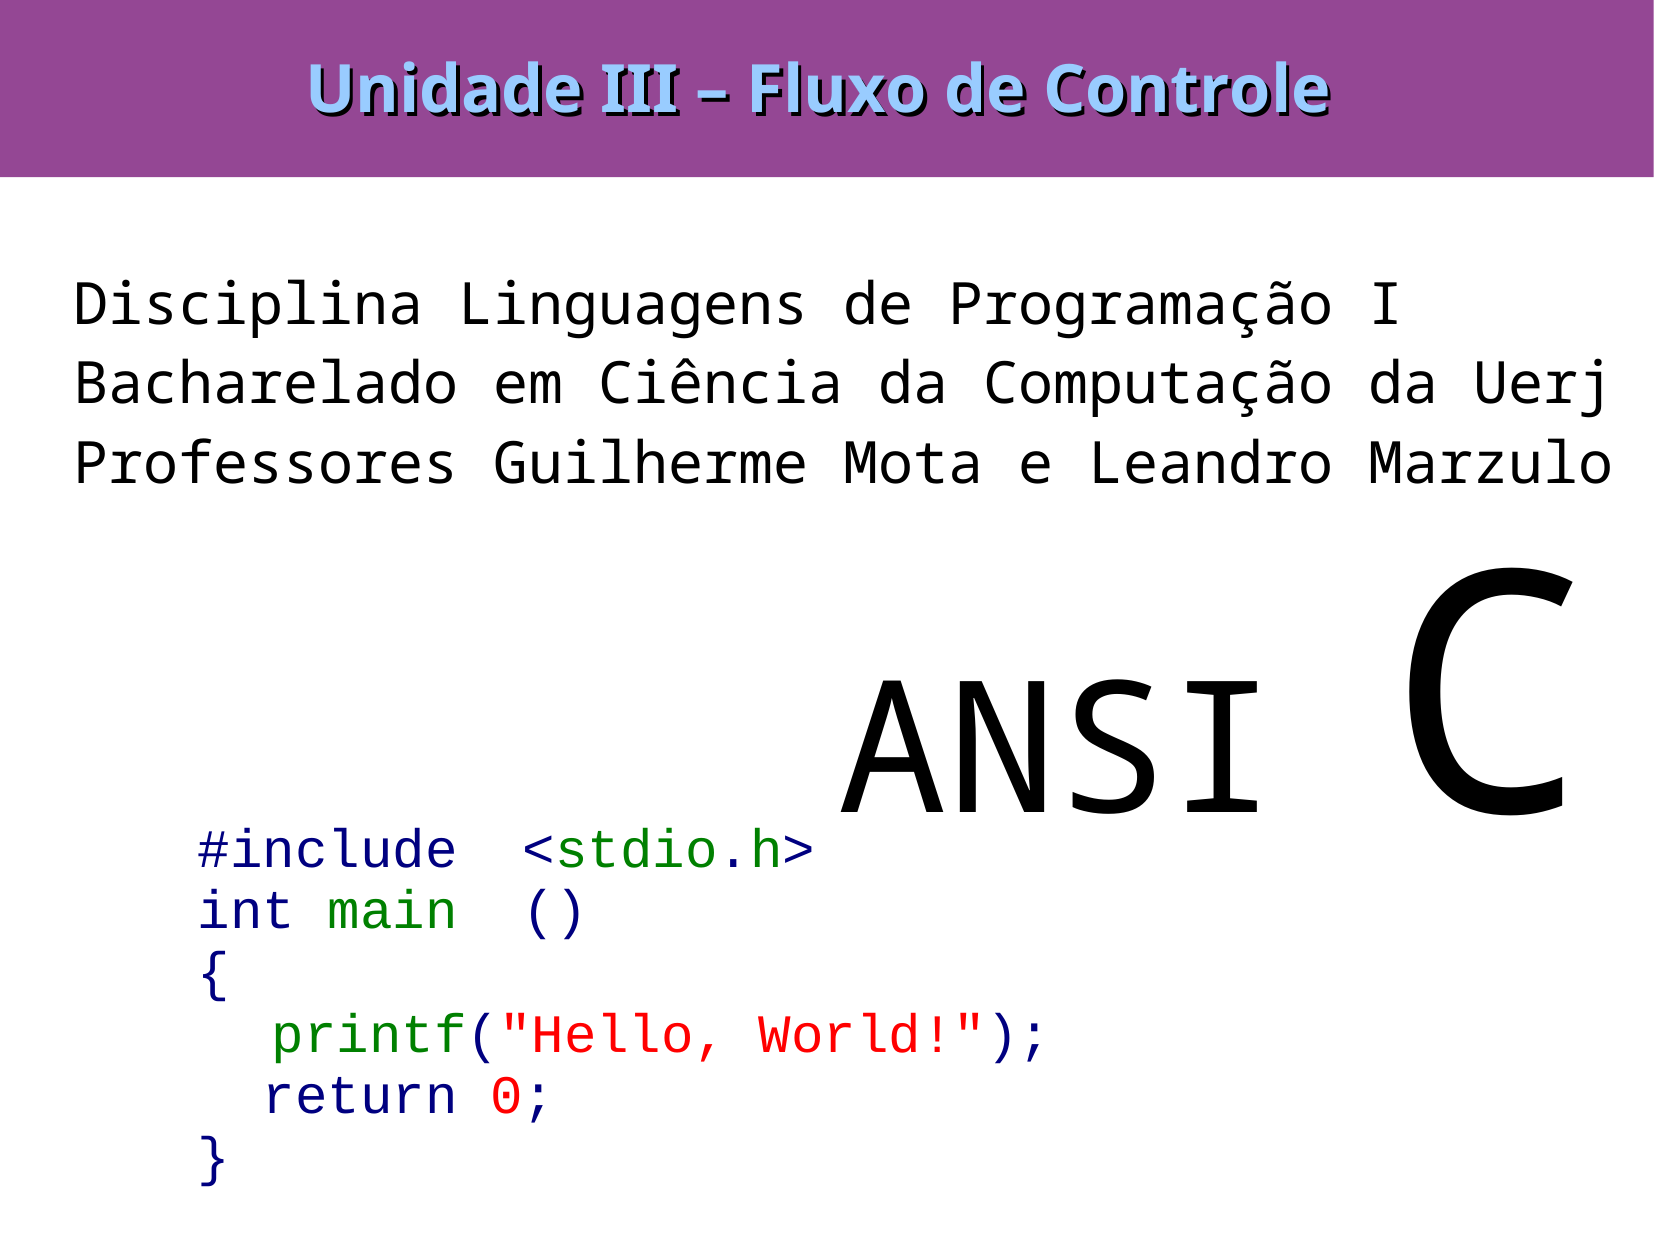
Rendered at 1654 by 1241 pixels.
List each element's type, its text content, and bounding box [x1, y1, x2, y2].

title Unidade III – Fluxo de Controle [82, 0, 1571, 176]
text_box ANSI C [822, 473, 1608, 850]
text_box Disciplina Linguagens de Programação I Bacharelado em Ciência da Computação da Uerj Professores Guilherme Mota e Leandro Marzulo [59, 255, 1654, 473]
text_box #include <stdio.h> int main () { printf("Hello, World!"); return 0; } [183, 814, 1188, 1224]
